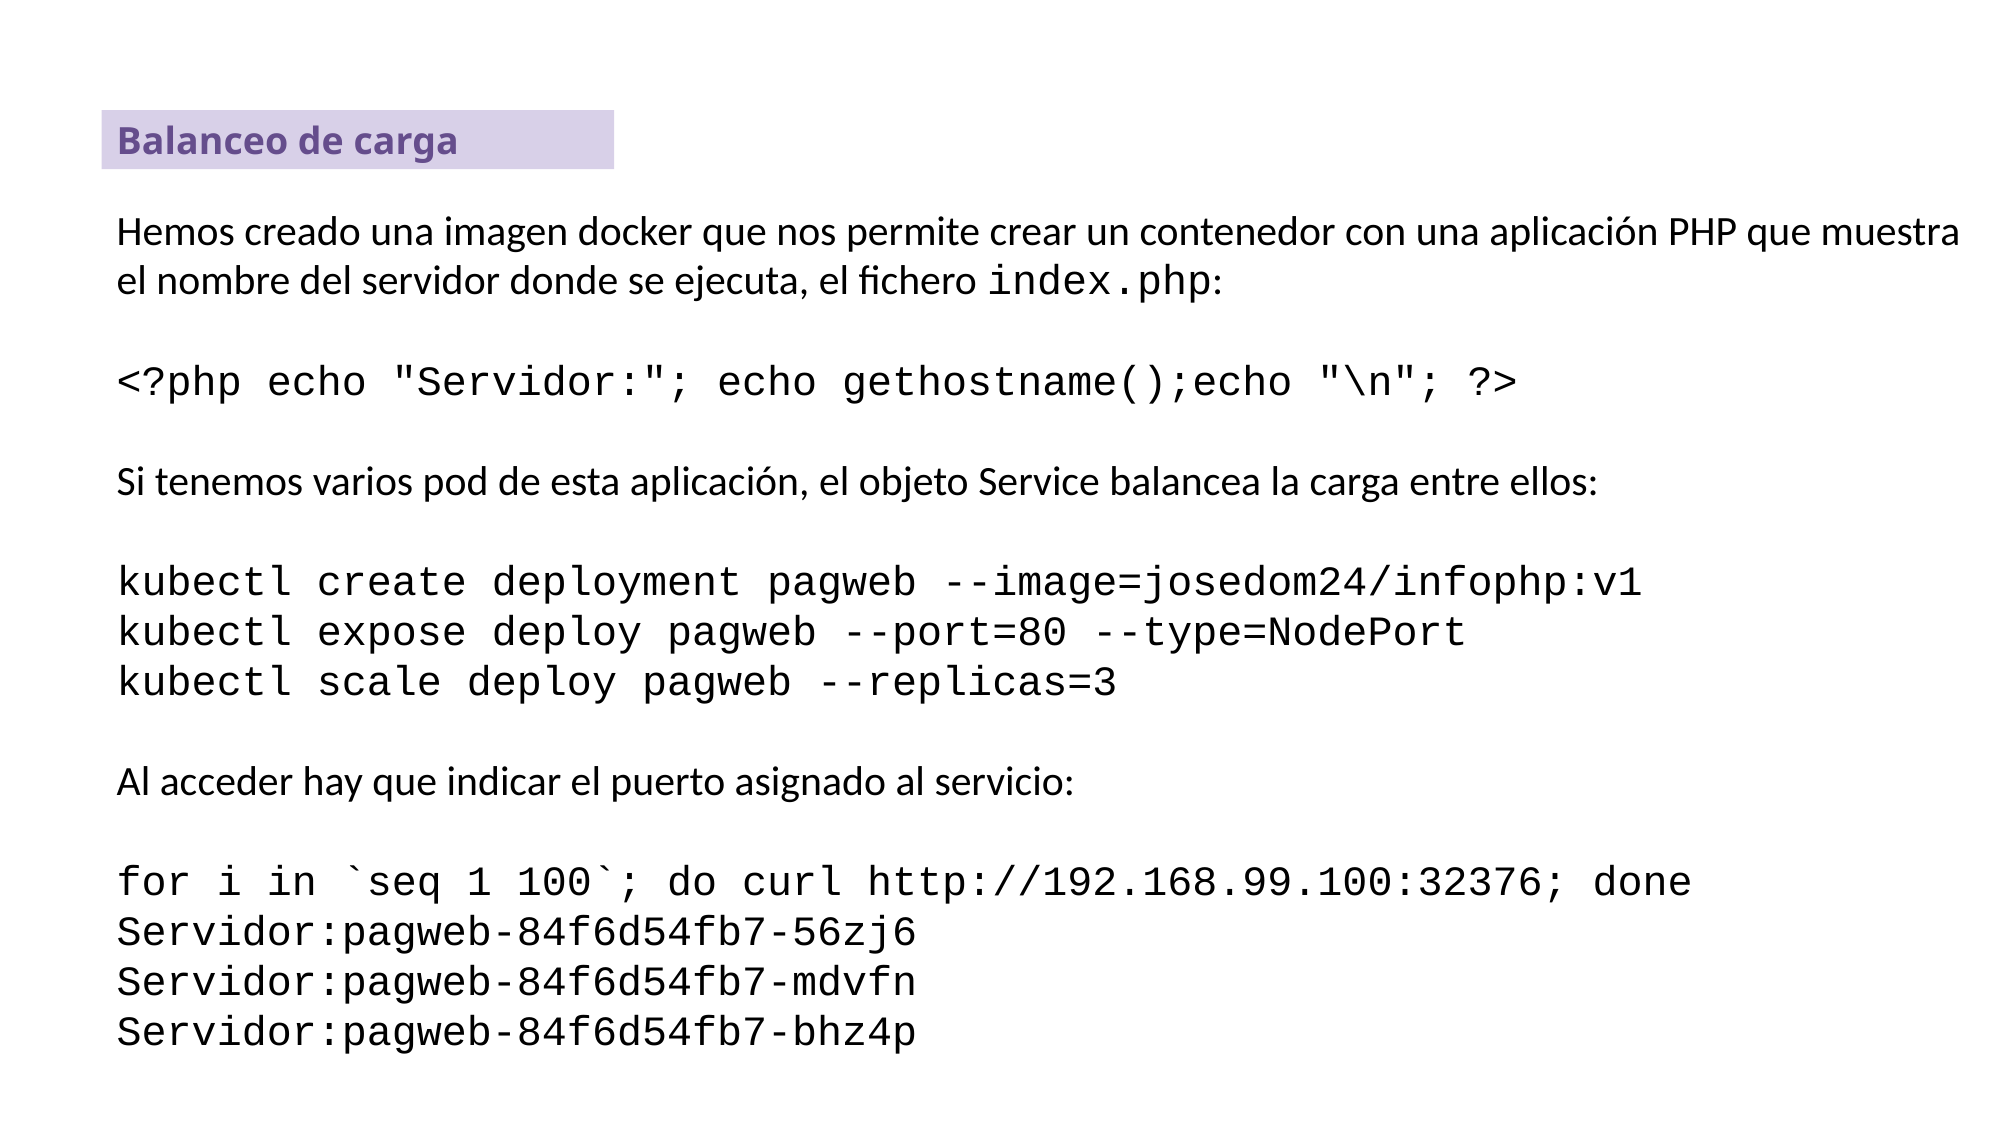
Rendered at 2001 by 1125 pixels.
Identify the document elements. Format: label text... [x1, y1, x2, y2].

text_box Balanceo de carga [101, 110, 615, 170]
text_box Hemos creado una imagen docker que nos permite crear un contenedor con una aplicación PHP que muestra el nombre del servidor donde se ejecuta, el fichero index.php: <?php echo "Servidor:"; echo gethostname();echo "\n"; ?> Si tenemos varios pod de esta aplicación, el objeto Service balancea la carga entre ellos: kubectl create deployment pagweb --image=josedom24/infophp:v1 kubectl expose deploy pagweb --port=80 --type=NodePort kubectl scale deploy pagweb --replicas=3 Al acceder hay que indicar el puerto asignado al servicio: for i in `seq 1 100`; do curl http://192.168.99.100:32376; done Servidor:pagweb-84f6d54fb7-56zj6 Servidor:pagweb-84f6d54fb7-mdvfn Servidor:pagweb-84f6d54fb7-bhz4p [101, 195, 1977, 408]
